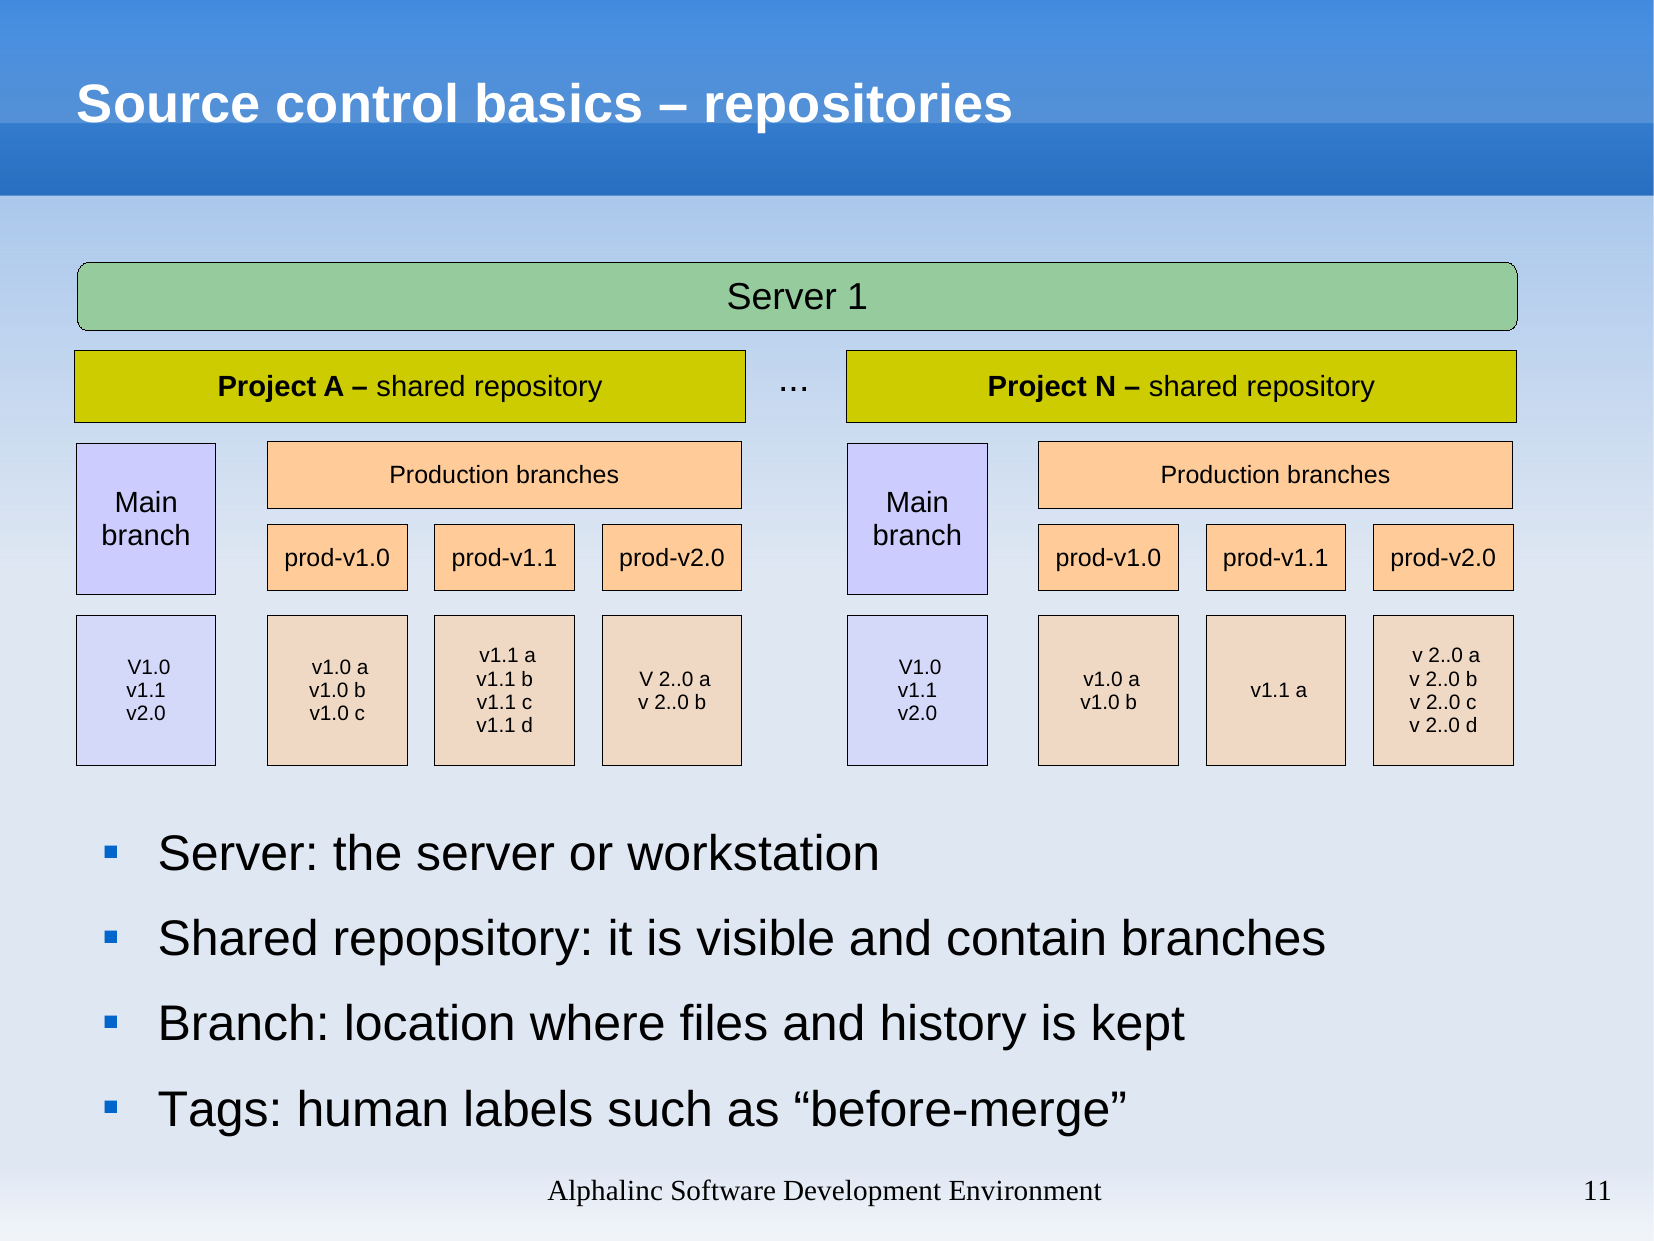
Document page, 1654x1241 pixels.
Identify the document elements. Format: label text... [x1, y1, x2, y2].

text_box v1.1 a [1206, 615, 1346, 766]
text_box Project N – shared repository [846, 350, 1517, 423]
text_box Production branches [1038, 441, 1513, 509]
text_box v1.1 a v1.1 b v1.1 c v1.1 d [434, 615, 575, 766]
text_box Server 1 [77, 262, 1518, 331]
text_box prod-v2.0 [602, 524, 742, 591]
text_box ... [763, 349, 825, 407]
list Server: the server or workstation Shared repopsitory: it is visible and contain branches Branch: location where files and history is kept Tags: human labels such as “before-merge” [86, 825, 1576, 1137]
text_box v 2..0 a v 2..0 b v 2..0 c v 2..0 d [1373, 615, 1514, 766]
text_box V 2..0 a v 2..0 b [602, 615, 742, 766]
text_box V1.0 v1.1 v2.0 [847, 615, 988, 766]
title Source control basics – repositories [76, 0, 1565, 208]
text_box Production branches [267, 441, 742, 509]
text_box V1.0 v1.1 v2.0 [76, 615, 216, 766]
picture [0, 0, 1654, 1241]
text_box prod-v1.0 [1038, 524, 1179, 591]
text_box v1.0 a v1.0 b [1038, 615, 1179, 766]
text_box prod-v1.1 [1206, 524, 1346, 591]
text_box prod-v2.0 [1373, 524, 1514, 591]
text_box prod-v1.0 [267, 524, 408, 591]
text_box v1.0 a v1.0 b v1.0 c [267, 615, 408, 766]
text_box prod-v1.1 [434, 524, 575, 591]
text_box Main branch [76, 443, 216, 595]
text_box Main branch [847, 443, 988, 595]
text_box Project A – shared repository [74, 350, 746, 423]
